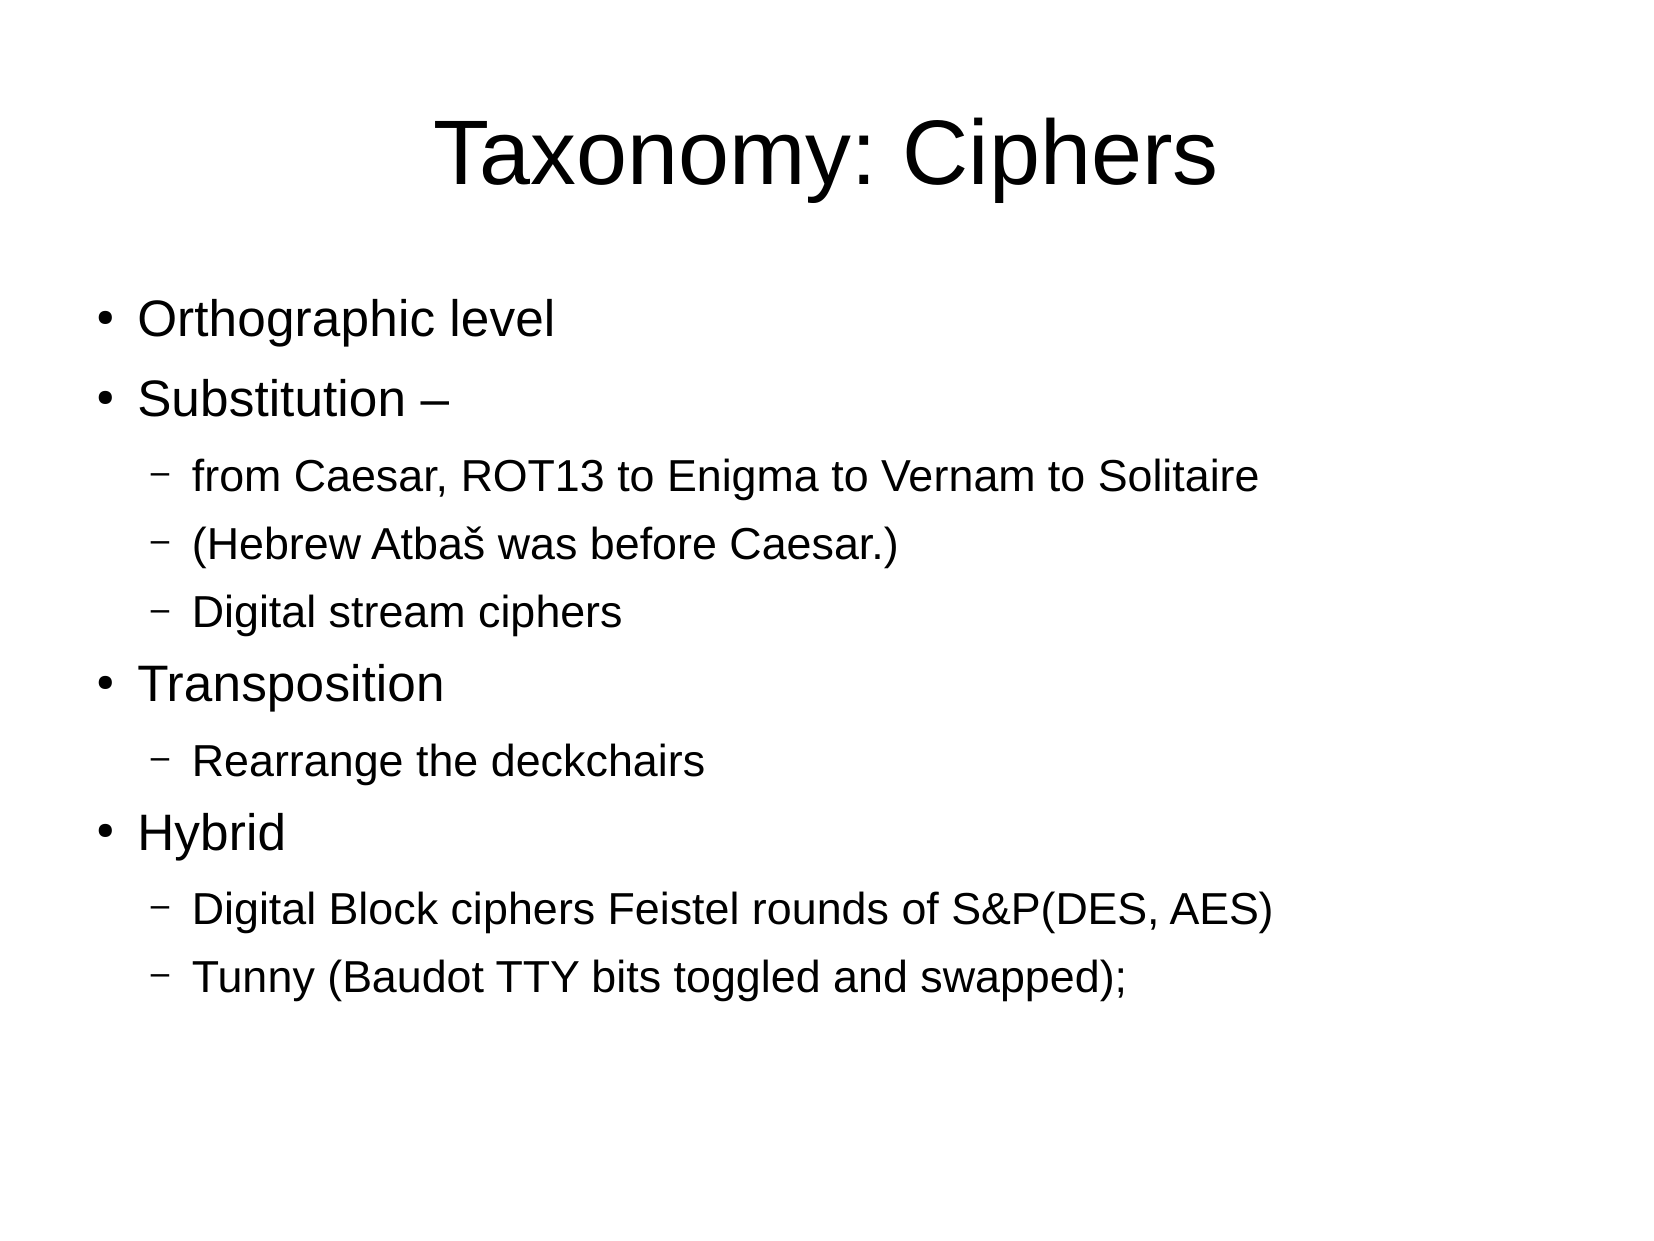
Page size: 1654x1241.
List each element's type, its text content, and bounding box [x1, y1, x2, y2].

title Taxonomy: Ciphers [82, 49, 1571, 257]
list Orthographic level Substitution – from Caesar, ROT13 to Enigma to Vernam to Solitaire (Hebrew Atbaš was before Caesar.) Digital stream ciphers Transposition Rearrange the deckchairs Hybrid Digital Block ciphers Feistel rounds of S&P(DES, AES) Tunny (Baudot TTY bits toggled and swapped); [82, 290, 1571, 1010]
